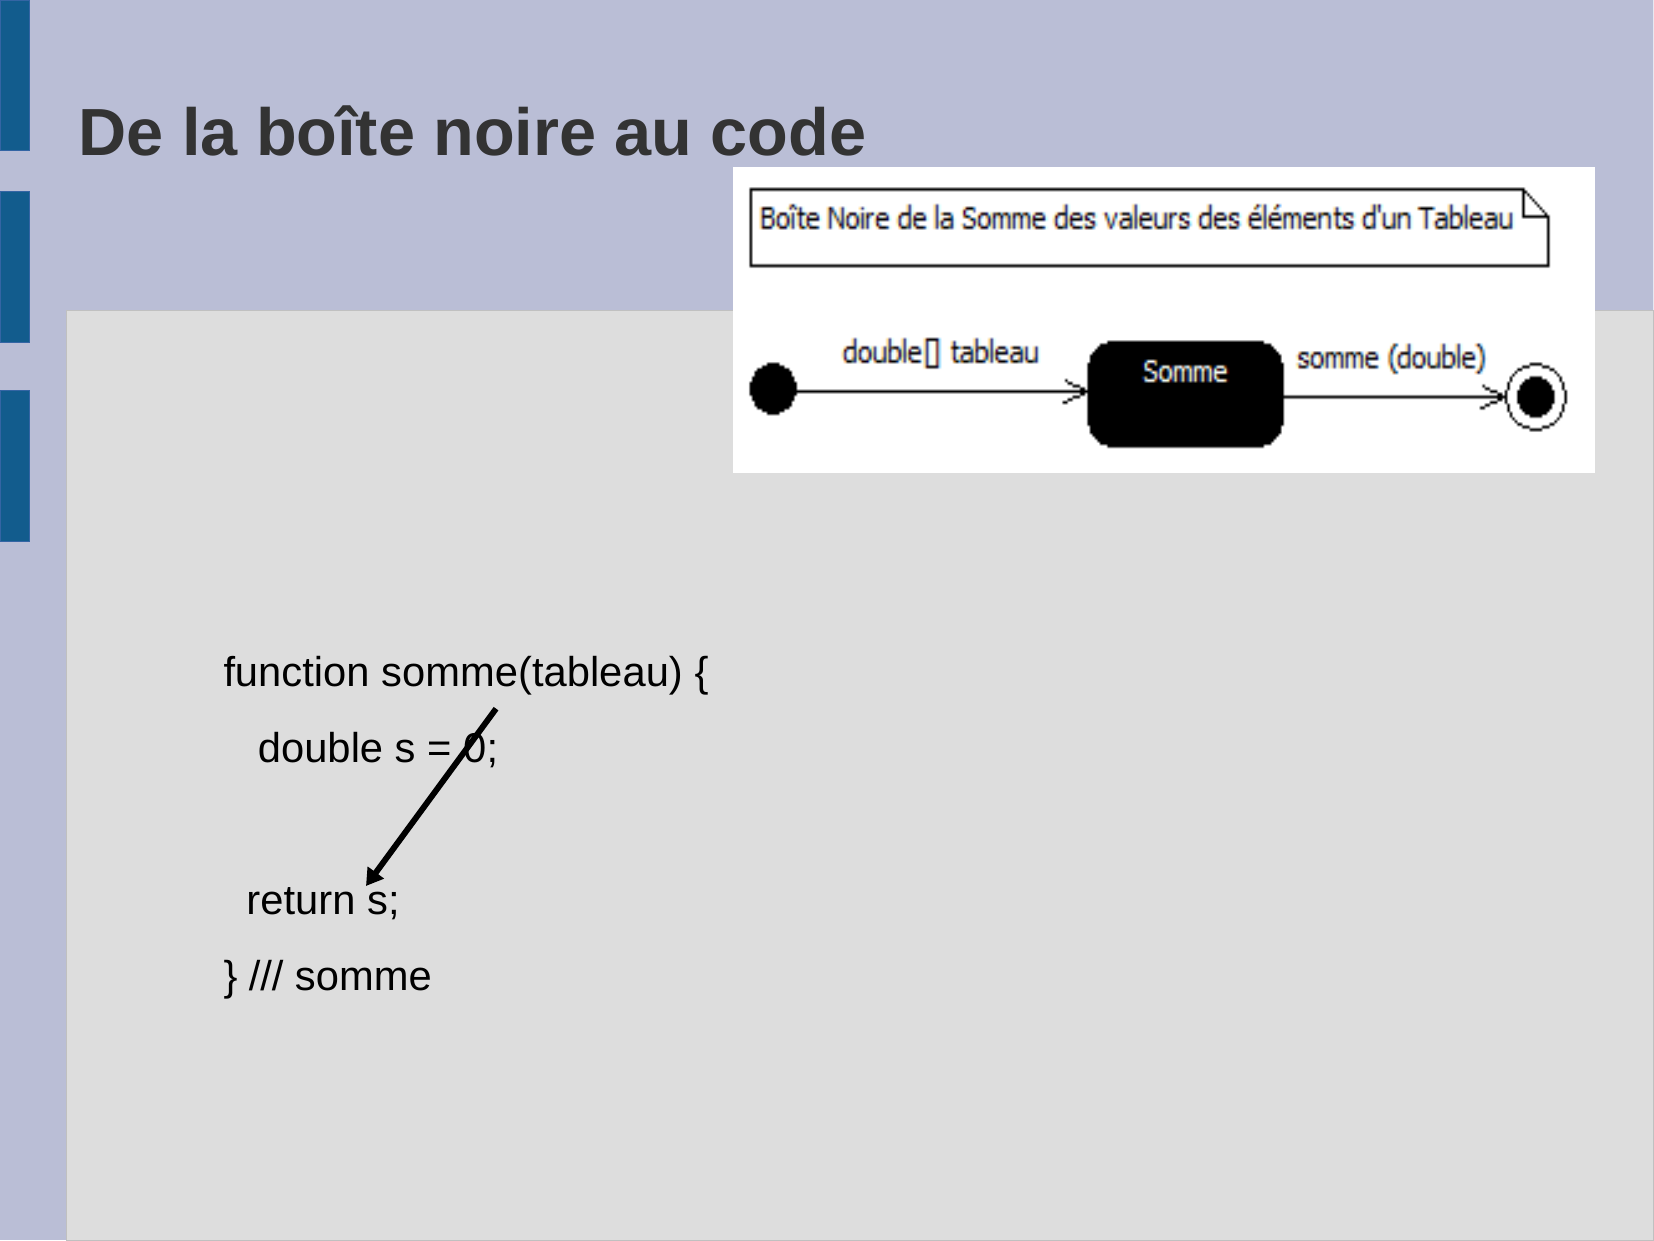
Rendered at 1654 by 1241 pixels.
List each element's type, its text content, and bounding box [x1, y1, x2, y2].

picture [733, 167, 1595, 473]
title De la boîte noire au code [78, 29, 1524, 237]
list function somme(tableau) { double s = 0; return s; } /// somme [152, 344, 1534, 1182]
